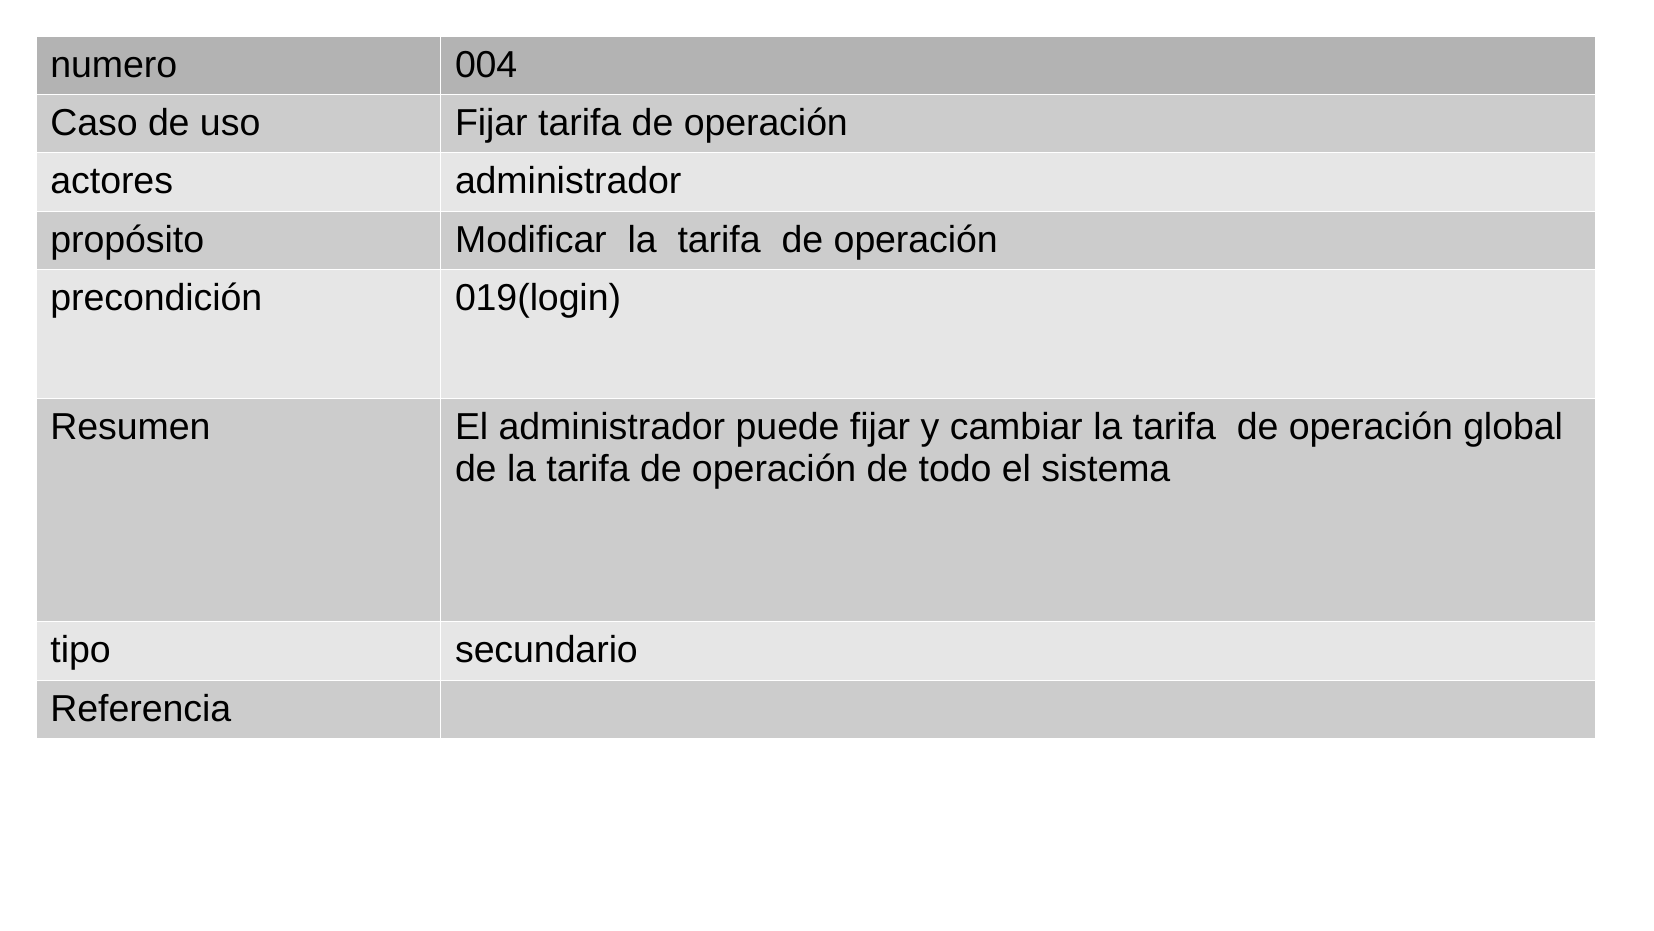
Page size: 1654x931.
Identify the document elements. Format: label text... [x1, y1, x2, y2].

table_cell administrador [441, 153, 1595, 211]
table_cell tipo [37, 622, 440, 680]
table_cell propósito [37, 212, 440, 269]
table_cell Caso de uso [37, 95, 440, 152]
table_cell Fijar tarifa de operación [441, 95, 1595, 152]
table_cell El administrador puede fijar y cambiar la tarifa de operación global de la tarifa de operación de todo el sistema [441, 399, 1595, 621]
table_cell [441, 681, 1595, 738]
table_cell actores [37, 153, 440, 211]
table_header numero [37, 37, 440, 94]
table_header 004 [441, 37, 1595, 94]
table_cell 019(login) [441, 270, 1595, 398]
table_cell secundario [441, 622, 1595, 680]
table_cell Referencia [37, 681, 440, 738]
table_cell Resumen [37, 399, 440, 621]
table_cell Modificar la tarifa de operación [441, 212, 1595, 269]
table_cell precondición [37, 270, 440, 398]
